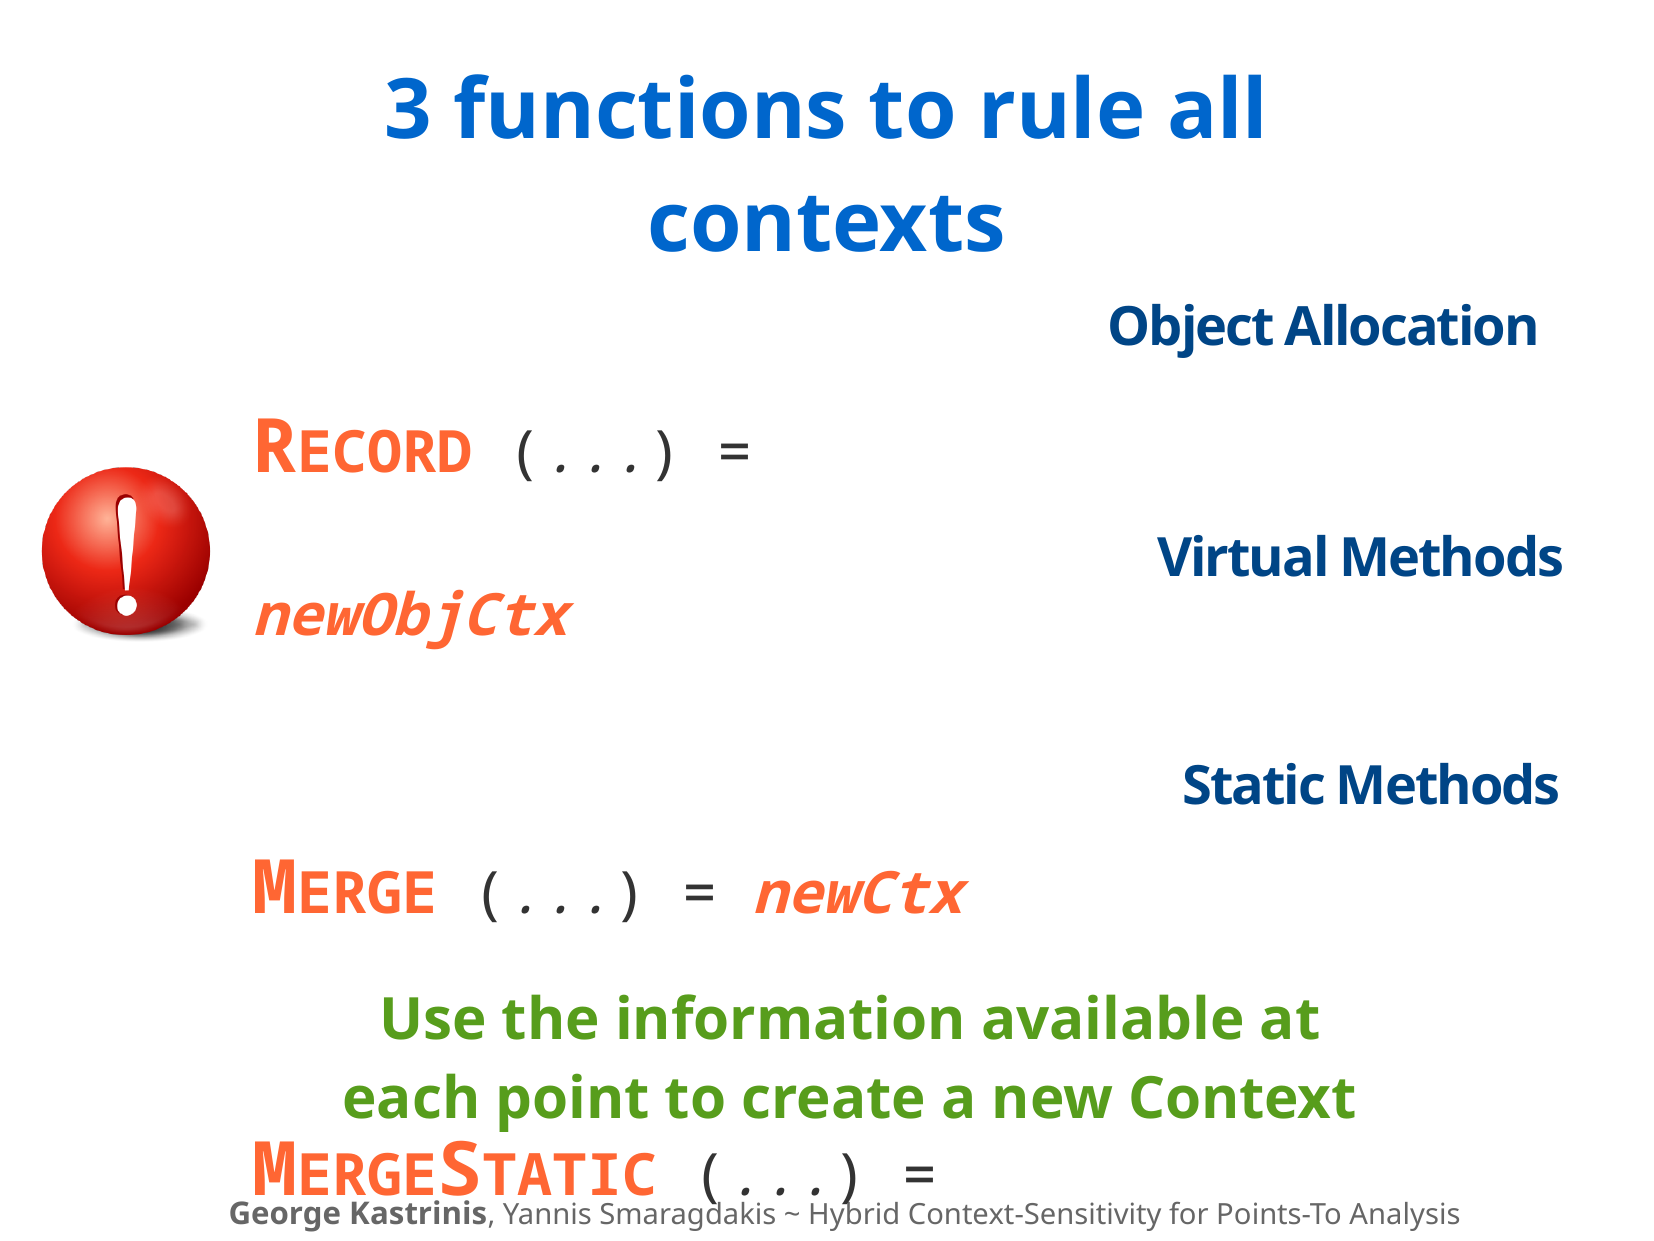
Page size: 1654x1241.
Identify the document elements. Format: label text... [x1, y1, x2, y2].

text_box Virtual Methods [1142, 511, 1641, 616]
text_box Use the information available at each point to create a new Context [327, 969, 1326, 1115]
picture [36, 465, 215, 645]
text_box 3 functions to rule all contexts [204, 41, 1450, 150]
text_box Object Allocation [1092, 280, 1641, 385]
text_box RECORD (...) = newObjCtx MERGE (...) = newCtx MERGESTATIC (...) = newCtx [237, 282, 1071, 828]
text_box Static Methods [1167, 738, 1641, 843]
